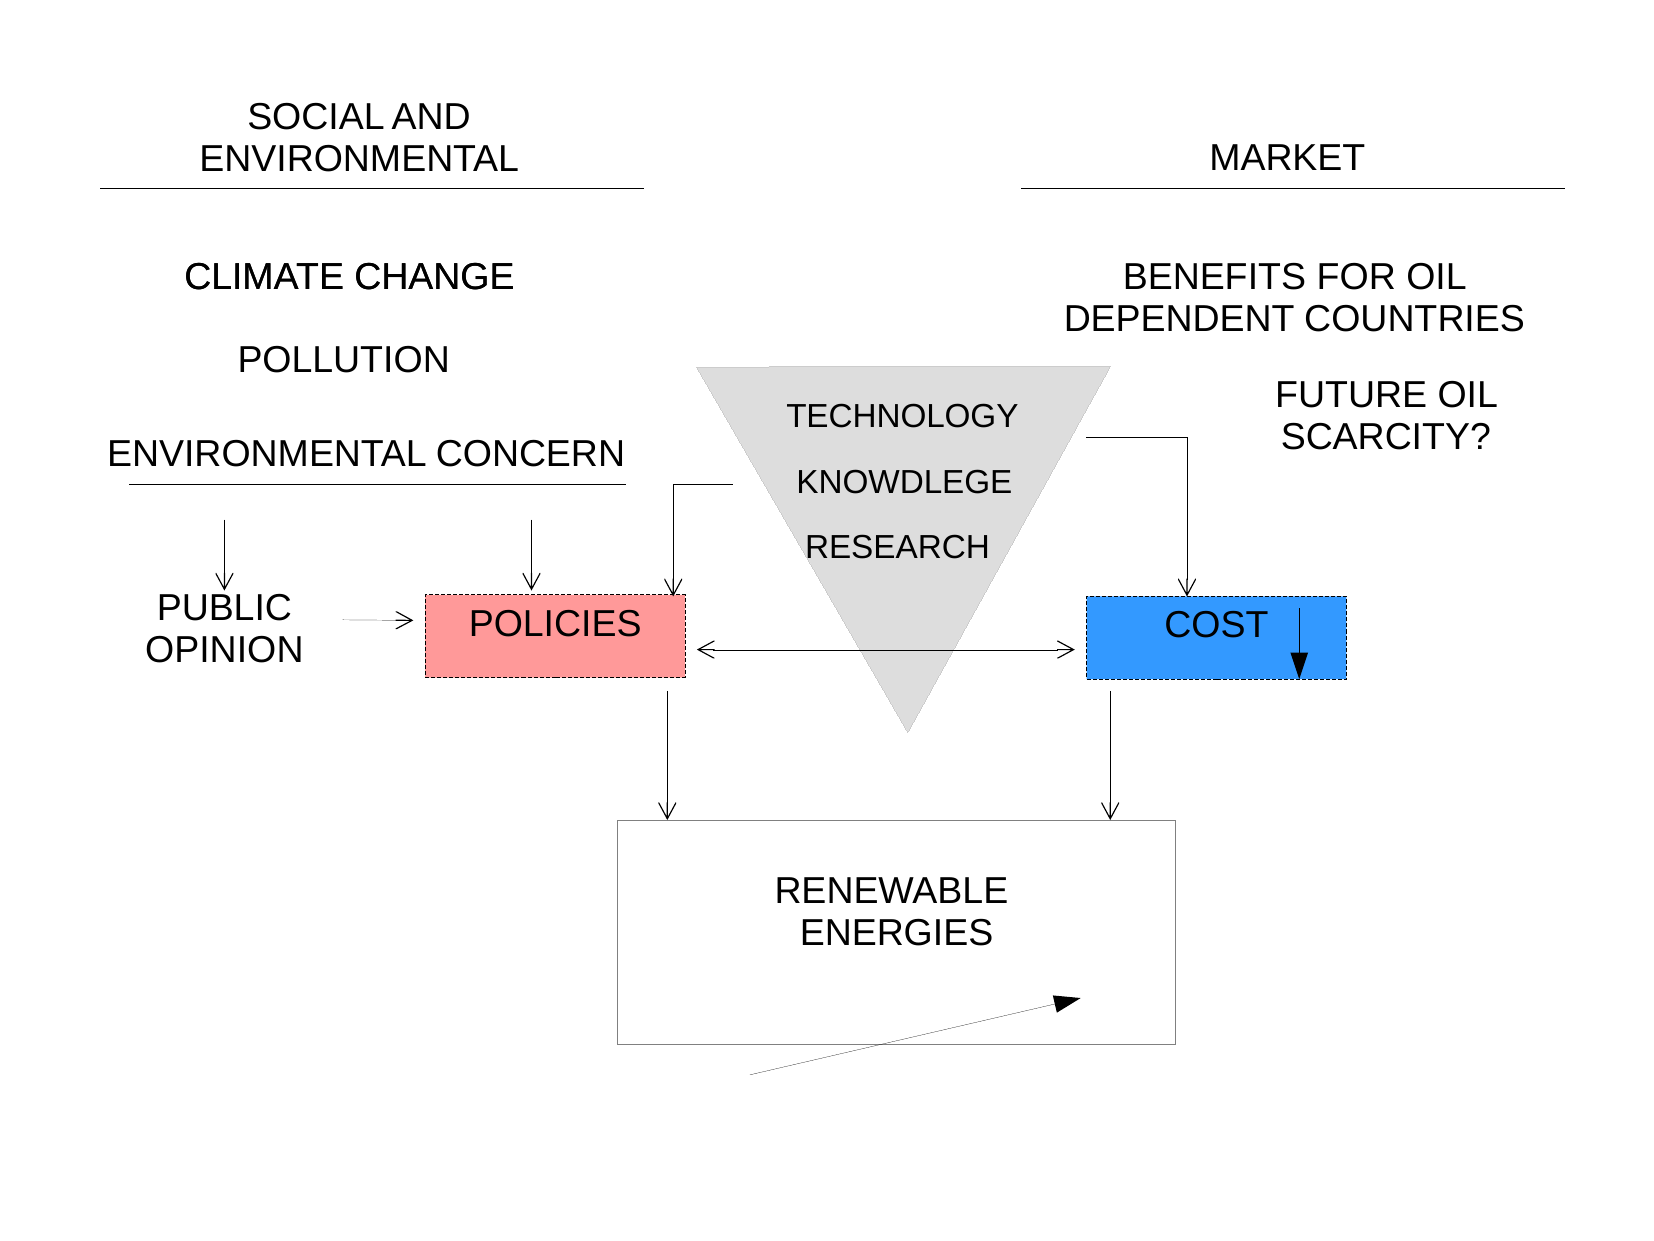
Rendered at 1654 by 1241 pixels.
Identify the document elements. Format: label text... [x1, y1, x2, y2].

text_box ENVIRONMENTAL CONCERN [87, 424, 645, 508]
text_box [860, 651, 953, 733]
text_box [819, 579, 993, 650]
text_box KNOWDLEGE [625, 455, 1184, 508]
text_box POLICIES [425, 594, 686, 678]
text_box COST [1086, 596, 1347, 680]
text_box MARKET [1013, 129, 1571, 186]
text_box SOCIAL AND ENVIRONMENTAL [80, 87, 638, 313]
text_box POLLUTION [70, 331, 617, 430]
text_box PUBLIC OPINION [59, 578, 390, 678]
text_box [778, 508, 1032, 521]
text_box [696, 366, 1111, 389]
text_box RESEARCH [732, 521, 1063, 579]
text_box FUTURE OIL SCARCITY? [1251, 366, 1521, 465]
text_box [739, 442, 1069, 455]
text_box RENEWABLE ENERGIES [617, 820, 1176, 1045]
text_box TECHNOLOGY [623, 389, 1182, 442]
text_box CLIMATE CHANGE [70, 248, 629, 331]
text_box BENEFITS FOR OIL DEPENDENT COUNTRIES [1015, 248, 1574, 347]
